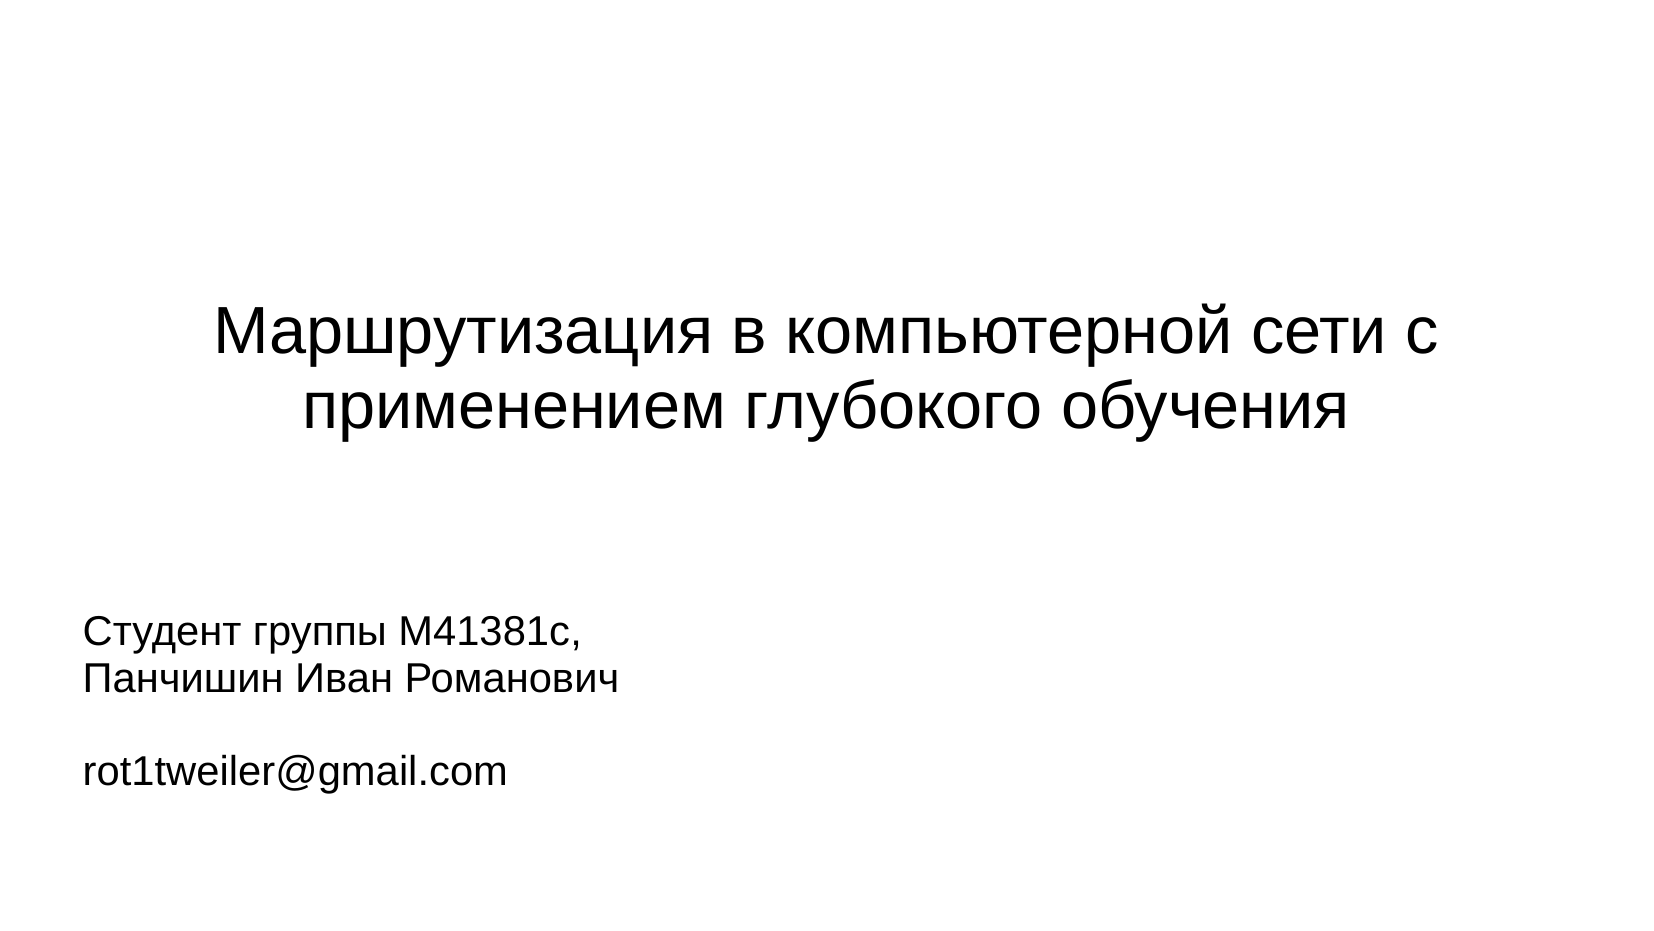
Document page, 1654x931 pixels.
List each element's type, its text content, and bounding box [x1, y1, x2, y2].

subtitle Маршрутизация в компьютерной сети с применением глубокого обучения [82, 98, 1571, 638]
text_box Студент группы М41381с, Панчишин Иван Романович rot1tweiler@gmail.com [82, 562, 1058, 840]
